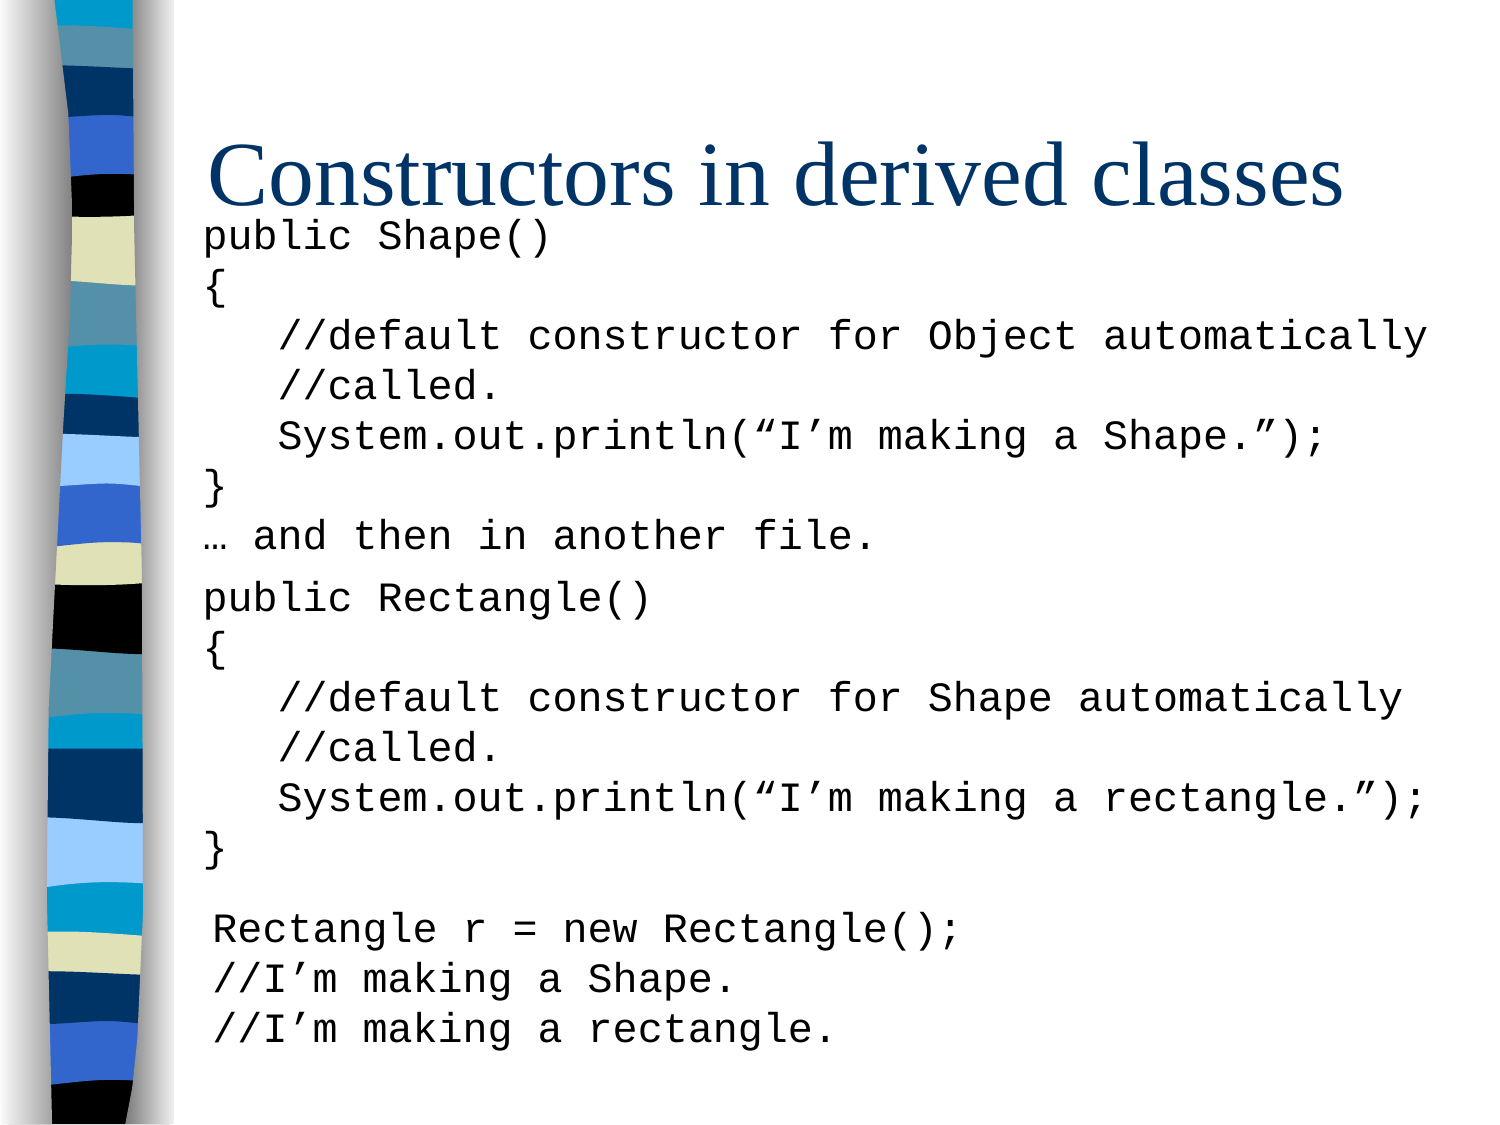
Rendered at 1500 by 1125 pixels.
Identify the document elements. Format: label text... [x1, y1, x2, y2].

text_box Rectangle r = new Rectangle(); //I’m making a Shape. //I’m making a rectangle. [197, 893, 978, 1059]
text_box public Shape() { //default constructor for Object automatically //called. System.out.println(“I’m making a Shape.”); } … and then in another file. [187, 200, 1443, 566]
text_box public Rectangle() { //default constructor for Shape automatically //called. System.out.println(“I’m making a rectangle.”); } [187, 566, 1443, 879]
title Constructors in derived classes [192, 74, 1468, 263]
